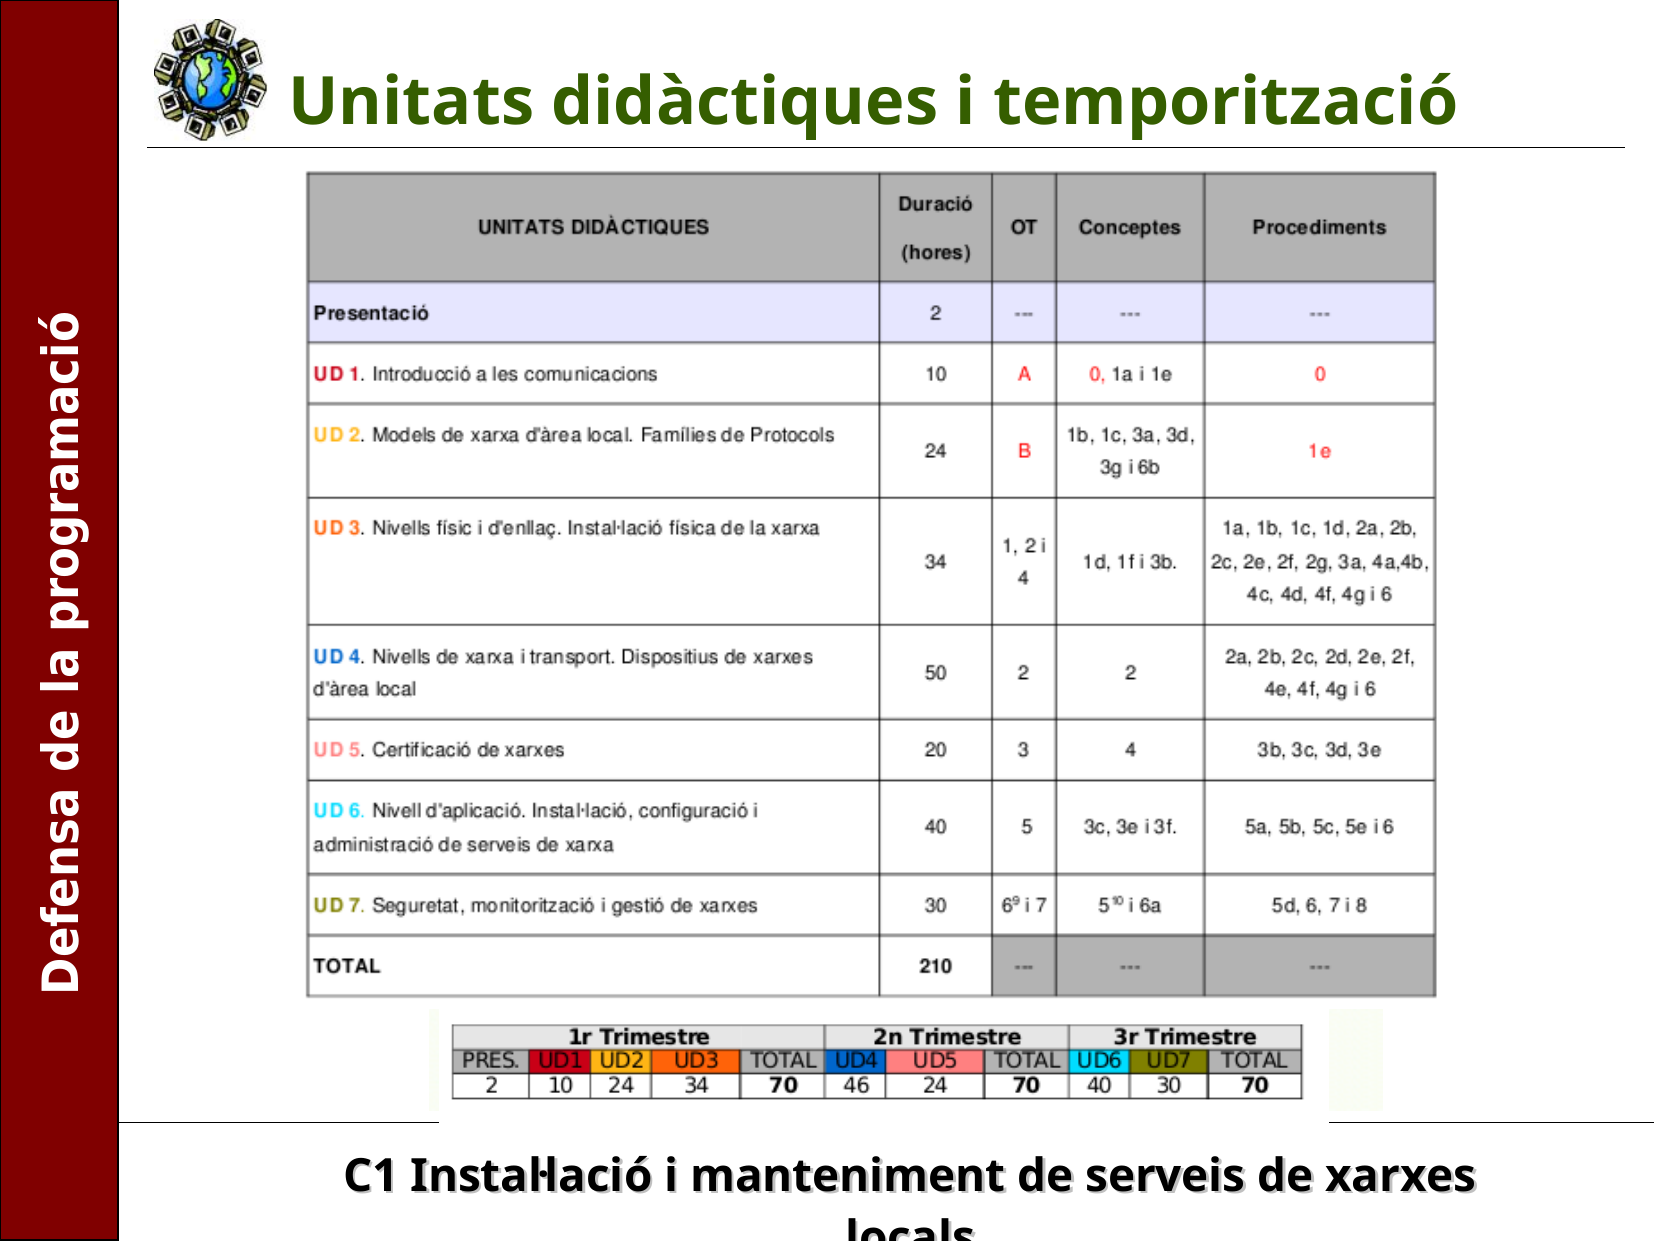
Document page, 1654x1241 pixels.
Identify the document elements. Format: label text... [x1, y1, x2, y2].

picture [154, 19, 268, 56]
picture [294, 152, 1453, 1123]
title Unitats didàctiques i temporització [129, 56, 1619, 141]
